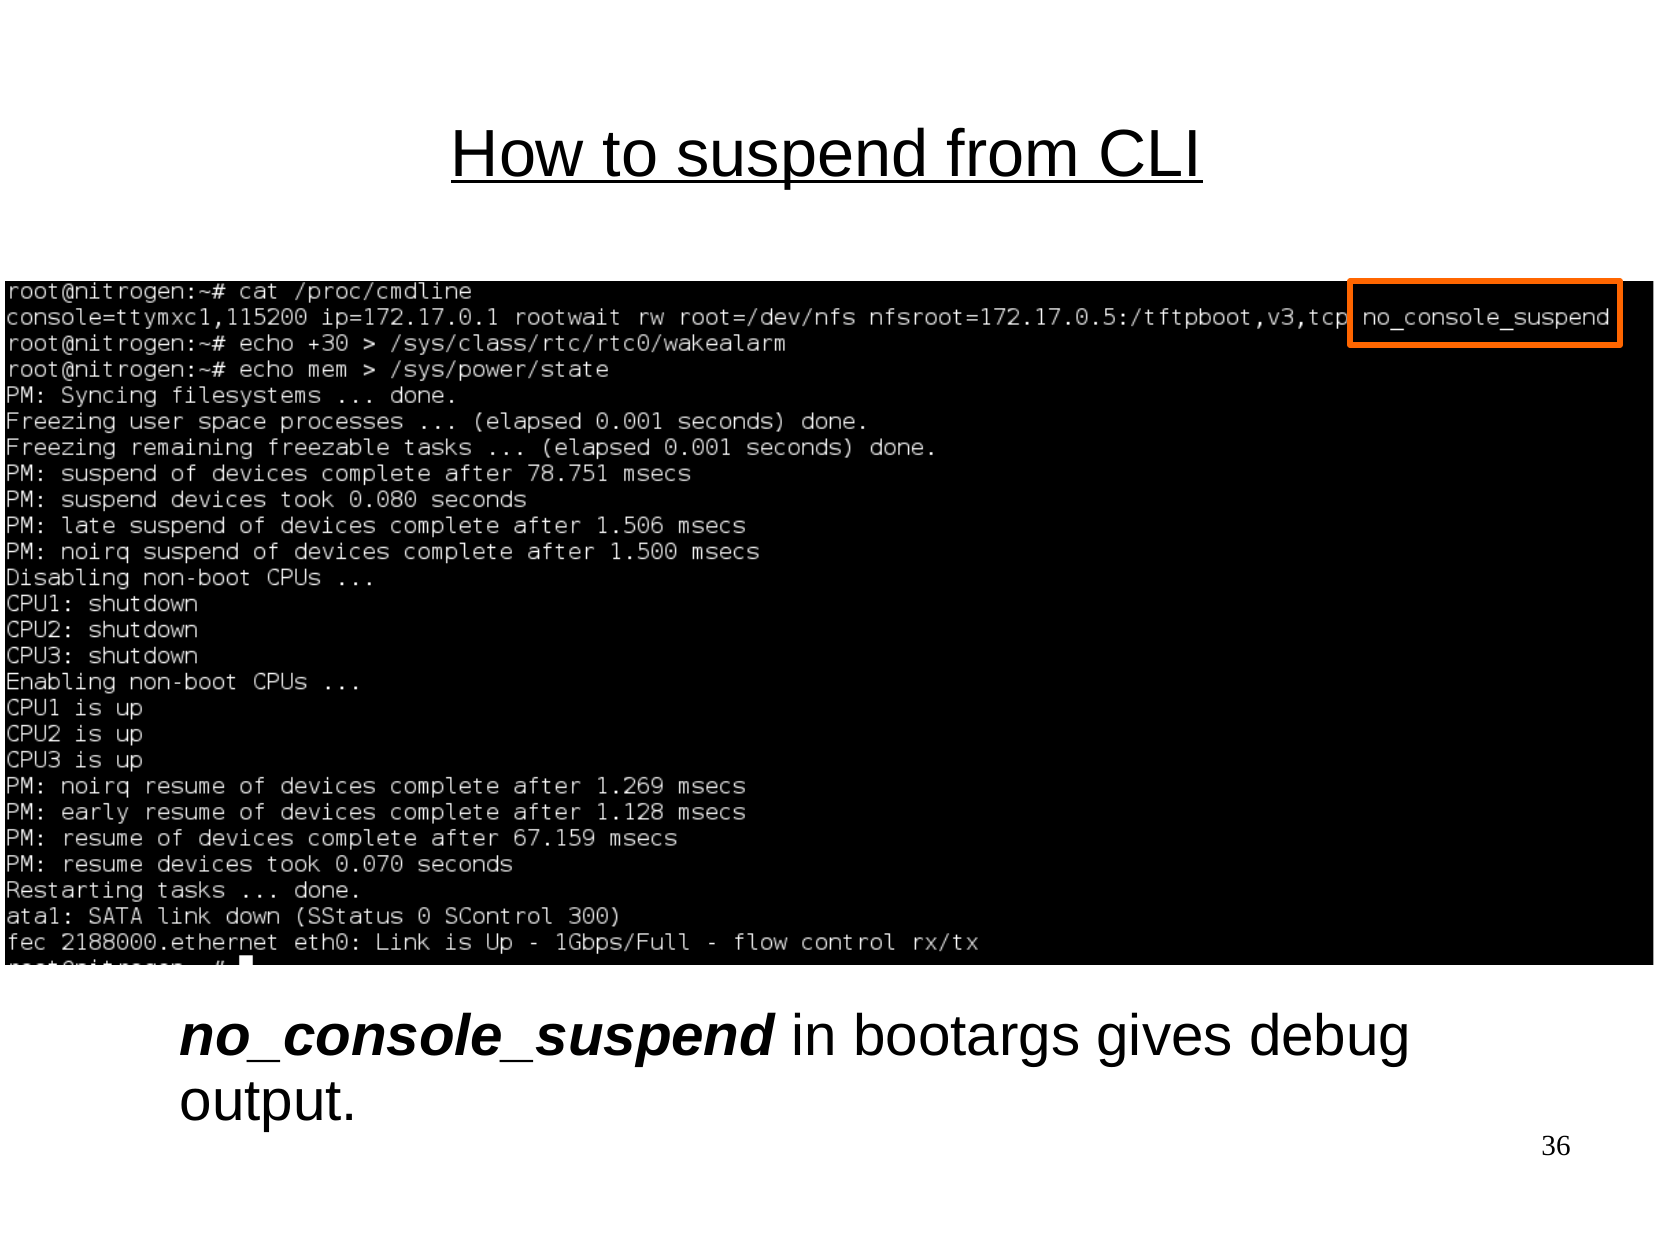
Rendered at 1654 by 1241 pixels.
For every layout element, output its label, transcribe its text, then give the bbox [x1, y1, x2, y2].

text_box no_console_suspend in bootargs gives debug output. [165, 995, 1501, 1141]
title How to suspend from CLI [82, 49, 1571, 257]
picture [1353, 284, 1617, 342]
picture [5, 281, 1654, 966]
